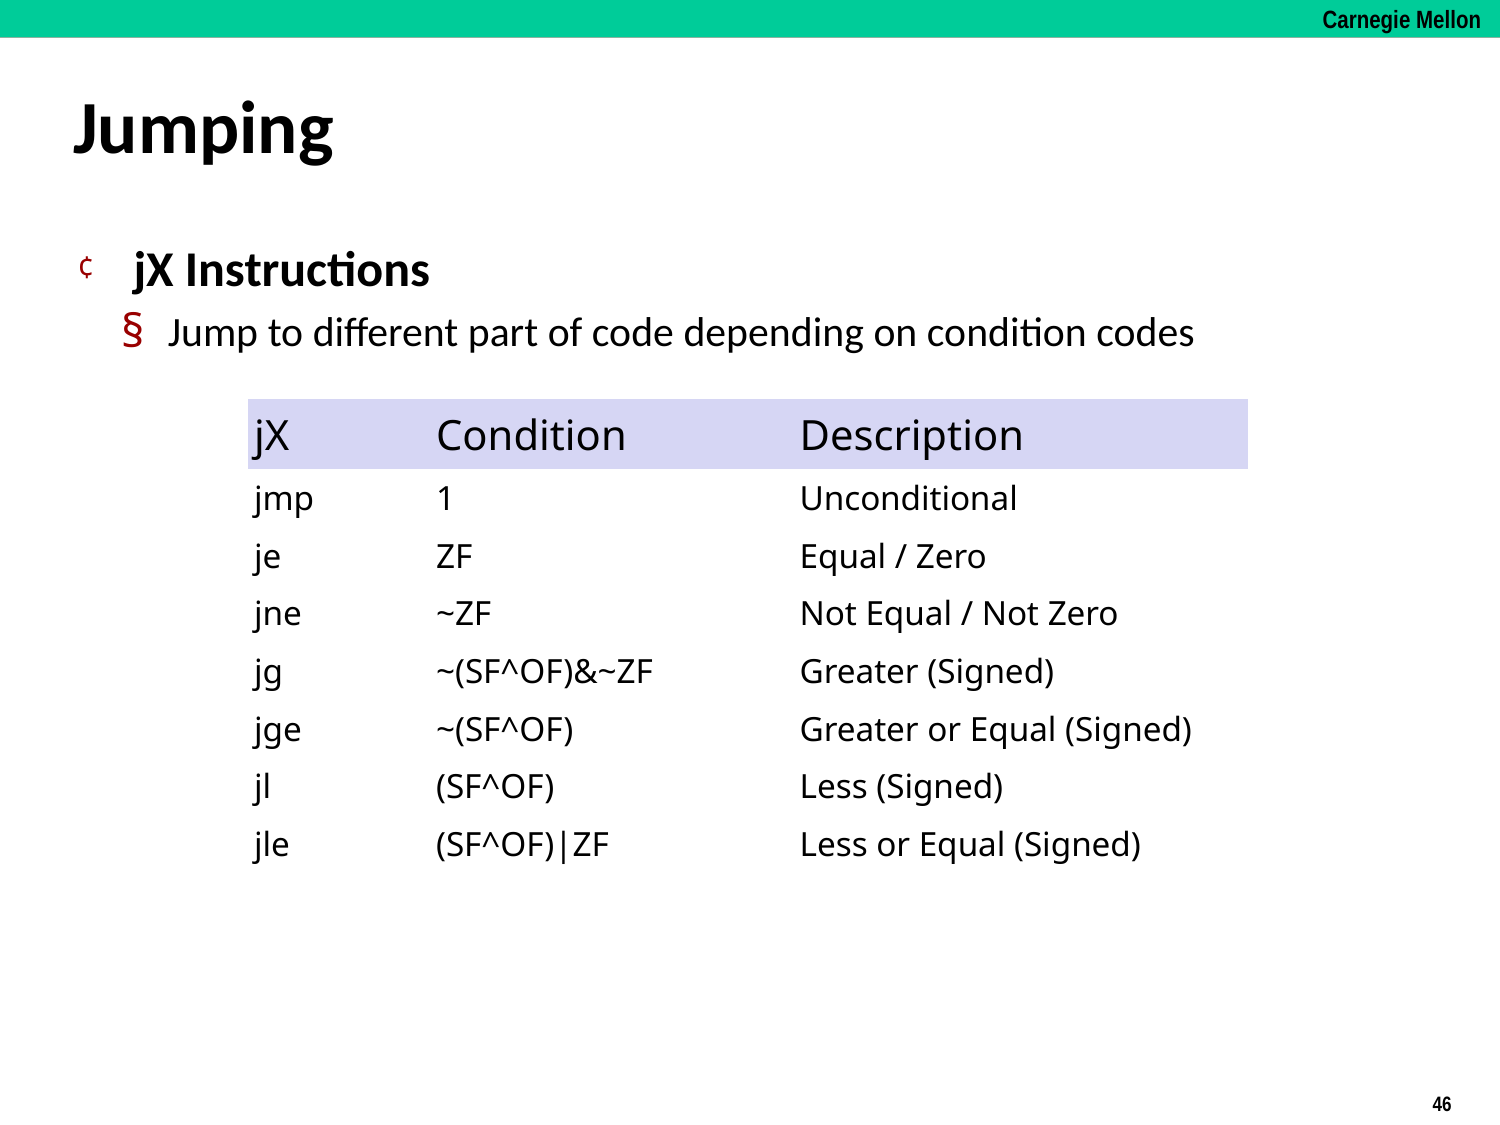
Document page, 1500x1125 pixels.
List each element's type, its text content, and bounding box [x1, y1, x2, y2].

table_header Condition [430, 399, 793, 469]
table_header Description [793, 399, 1248, 469]
table_cell jl [248, 757, 430, 815]
table_header jX [248, 399, 430, 469]
table_cell ~(SF^OF) [430, 699, 793, 757]
table_cell jg [248, 642, 430, 699]
table_cell 1 [430, 469, 793, 526]
table_cell (SF^OF) [430, 757, 793, 815]
title Jumping [58, 71, 1304, 197]
table_cell jne [248, 584, 430, 642]
table_cell jmp [248, 469, 430, 526]
table_cell Greater (Signed) [793, 642, 1248, 699]
table_cell Less or Equal (Signed) [793, 815, 1248, 873]
table_cell Equal / Zero [793, 526, 1248, 584]
table_cell ~ZF [430, 584, 793, 642]
table_cell ~(SF^OF)&~ZF [430, 642, 793, 699]
table_cell Not Equal / Not Zero [793, 584, 1248, 642]
table_cell je [248, 526, 430, 584]
table_cell Greater or Equal (Signed) [793, 699, 1248, 757]
table_cell (SF^OF)|ZF [430, 815, 793, 873]
table_cell Unconditional [793, 469, 1248, 526]
table_cell jle [248, 815, 430, 873]
list jX Instructions Jump to different part of code depending on condition codes [62, 229, 1438, 371]
table_cell ZF [430, 526, 793, 584]
table_cell Less (Signed) [793, 757, 1248, 815]
table_cell jge [248, 699, 430, 757]
text_box Carnegie Mellon [1322, 3, 1500, 33]
